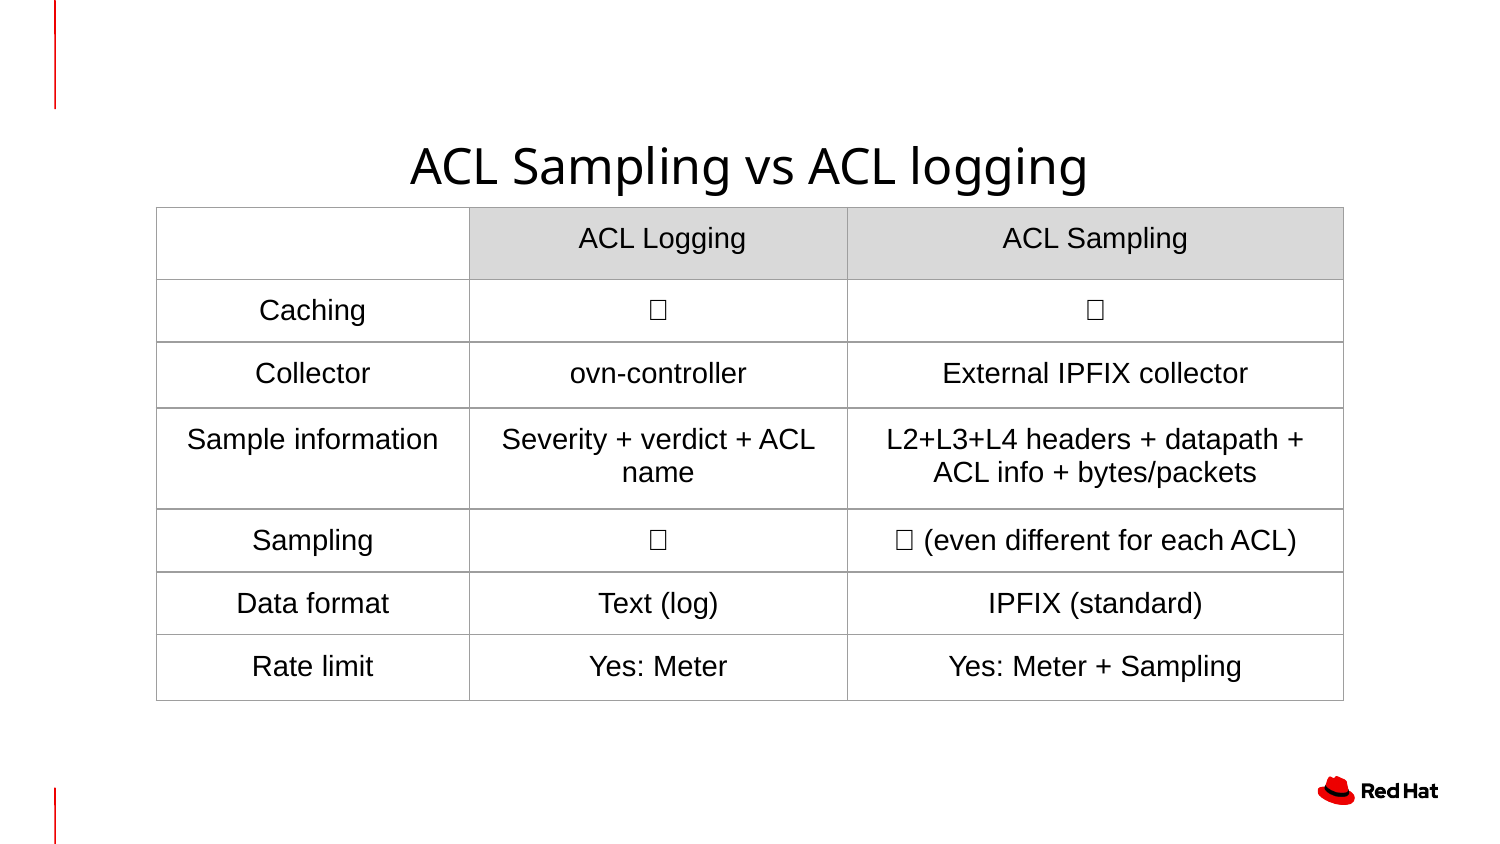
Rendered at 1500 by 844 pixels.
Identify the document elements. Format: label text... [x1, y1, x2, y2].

table_cell Severity + verdict + ACL name [470, 409, 847, 508]
table_cell External IPFIX collector [848, 343, 1343, 407]
title ACL Sampling vs ACL logging [215, 116, 1285, 186]
table_cell Yes: Meter [470, 635, 847, 700]
table_cell Sample information [157, 409, 469, 508]
table_cell Rate limit [157, 635, 469, 700]
table_cell Sampling [157, 510, 469, 571]
table_cell Collector [157, 343, 469, 407]
table_cell Caching [157, 280, 469, 341]
table_cell IPFIX (standard) [848, 573, 1343, 634]
table_cell Yes: Meter + Sampling [848, 635, 1343, 700]
table_header ACL Logging [470, 208, 847, 279]
table_header [157, 208, 469, 279]
table_cell L2+L3+L4 headers + datapath + ACL info + bytes/packets [848, 409, 1343, 508]
table_cell ovn-controller [470, 343, 847, 407]
table_cell ✅ [848, 280, 1343, 341]
picture [1317, 776, 1438, 805]
table_cell ❌ [470, 280, 847, 341]
table_cell Text (log) [470, 573, 847, 634]
table_cell Data format [157, 573, 469, 634]
table_cell ❌ [470, 510, 847, 571]
table_cell ✅ (even different for each ACL) [848, 510, 1343, 571]
table_header ACL Sampling [848, 208, 1343, 279]
